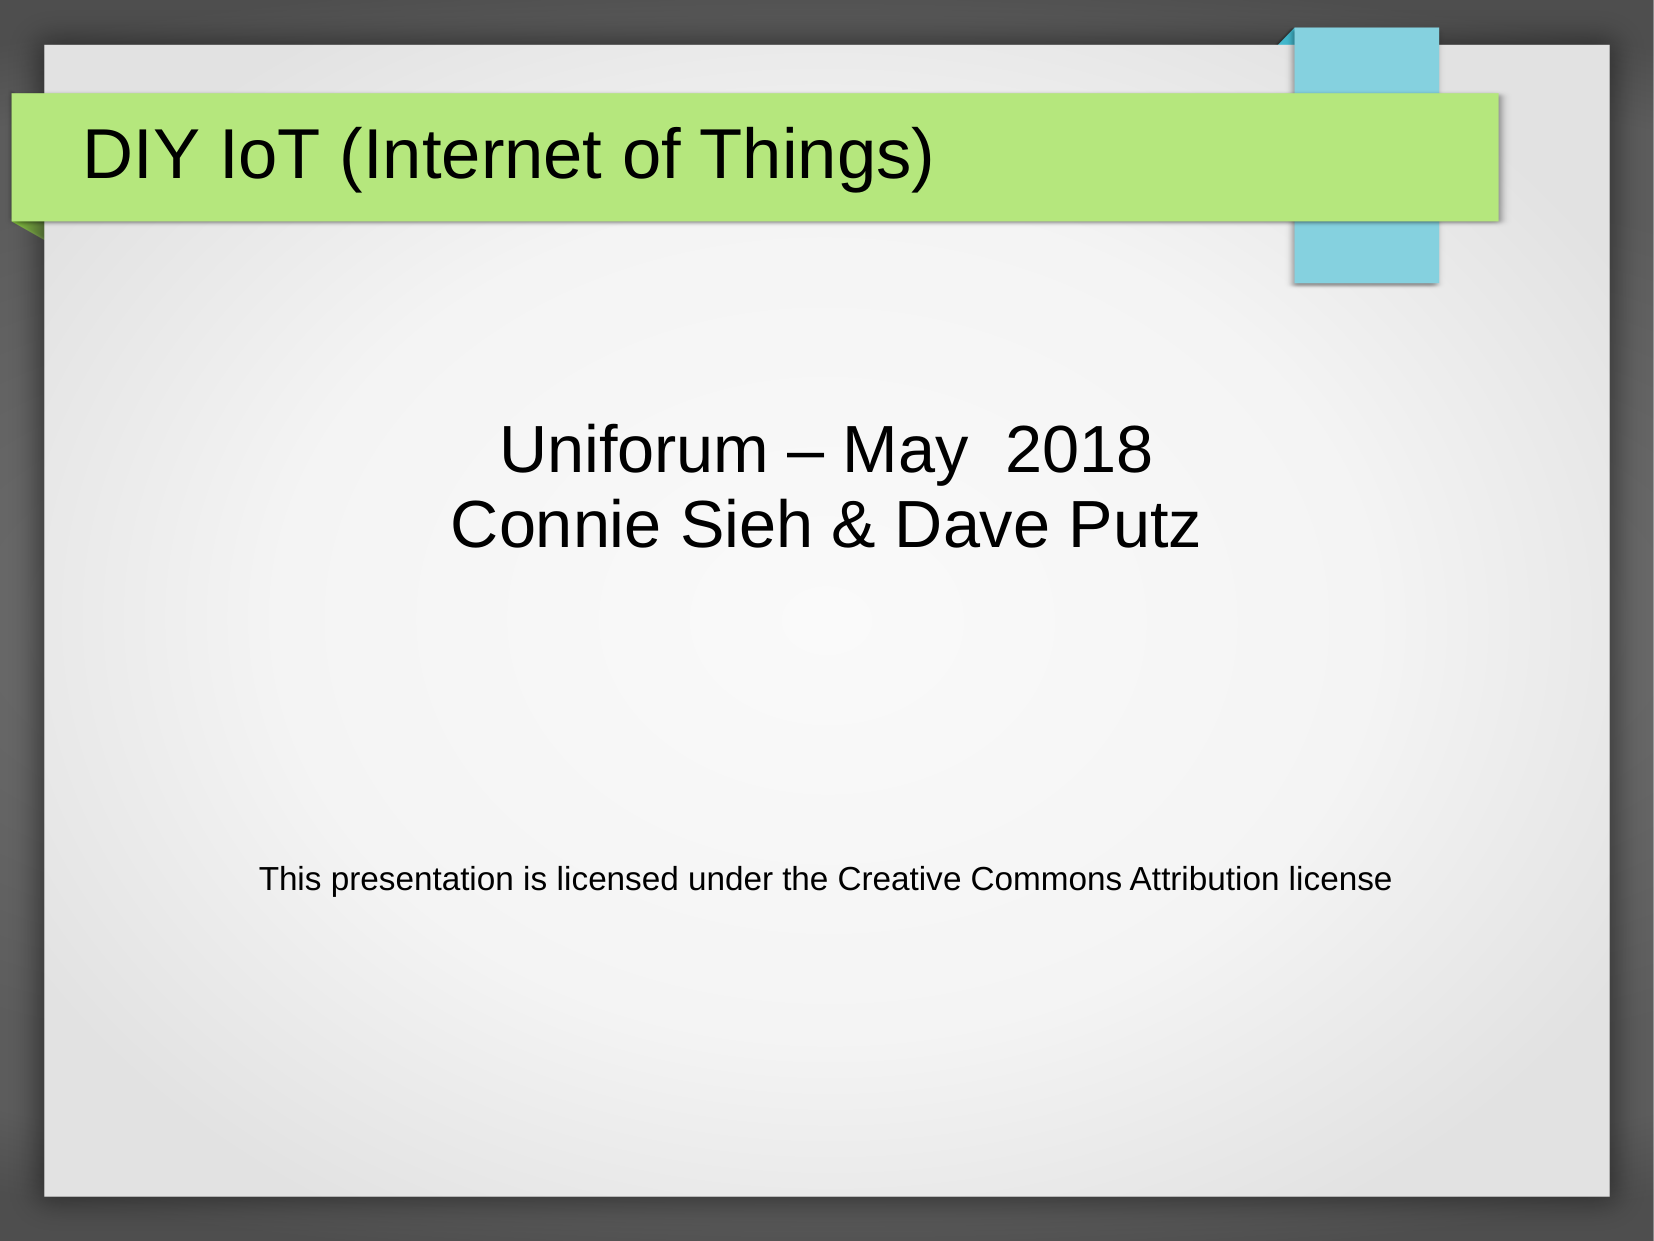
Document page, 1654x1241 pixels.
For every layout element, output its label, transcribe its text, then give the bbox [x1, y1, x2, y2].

picture [0, 0, 1654, 1241]
title DIY IoT (Internet of Things) [82, 94, 1264, 213]
subtitle Uniforum – May 2018 Connie Sieh & Dave Putz This presentation is licensed under the Creative Commons Attribution license [82, 295, 1571, 1015]
